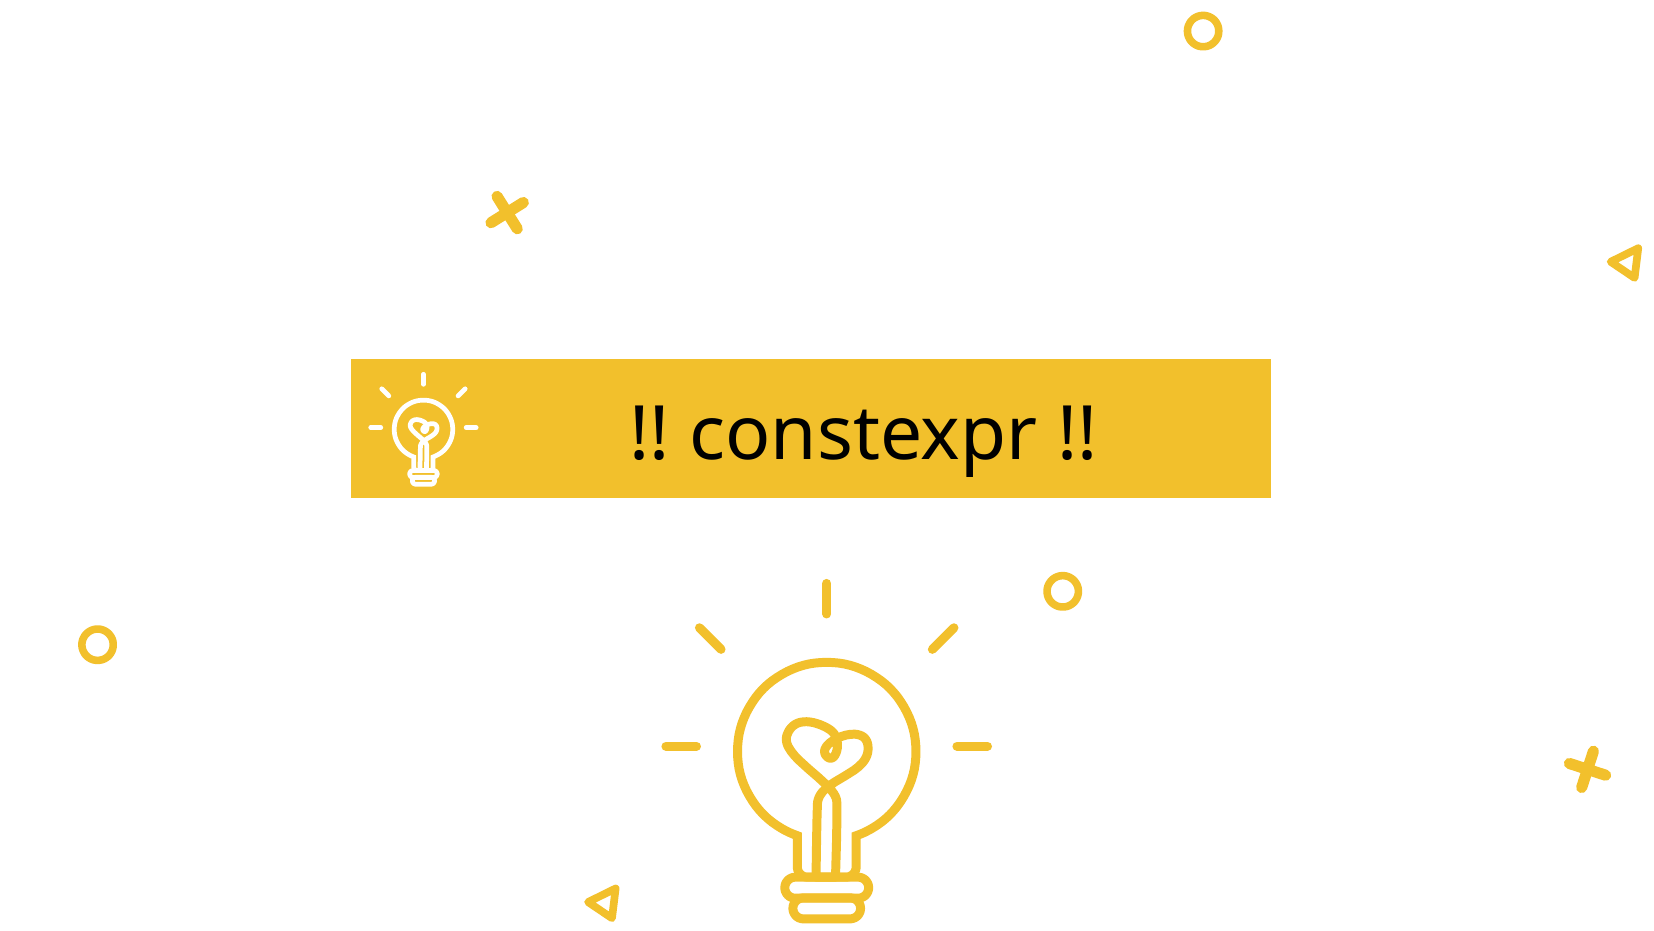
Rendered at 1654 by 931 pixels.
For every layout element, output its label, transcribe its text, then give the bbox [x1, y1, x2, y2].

text_box !! constexpr !! [487, 339, 1241, 523]
